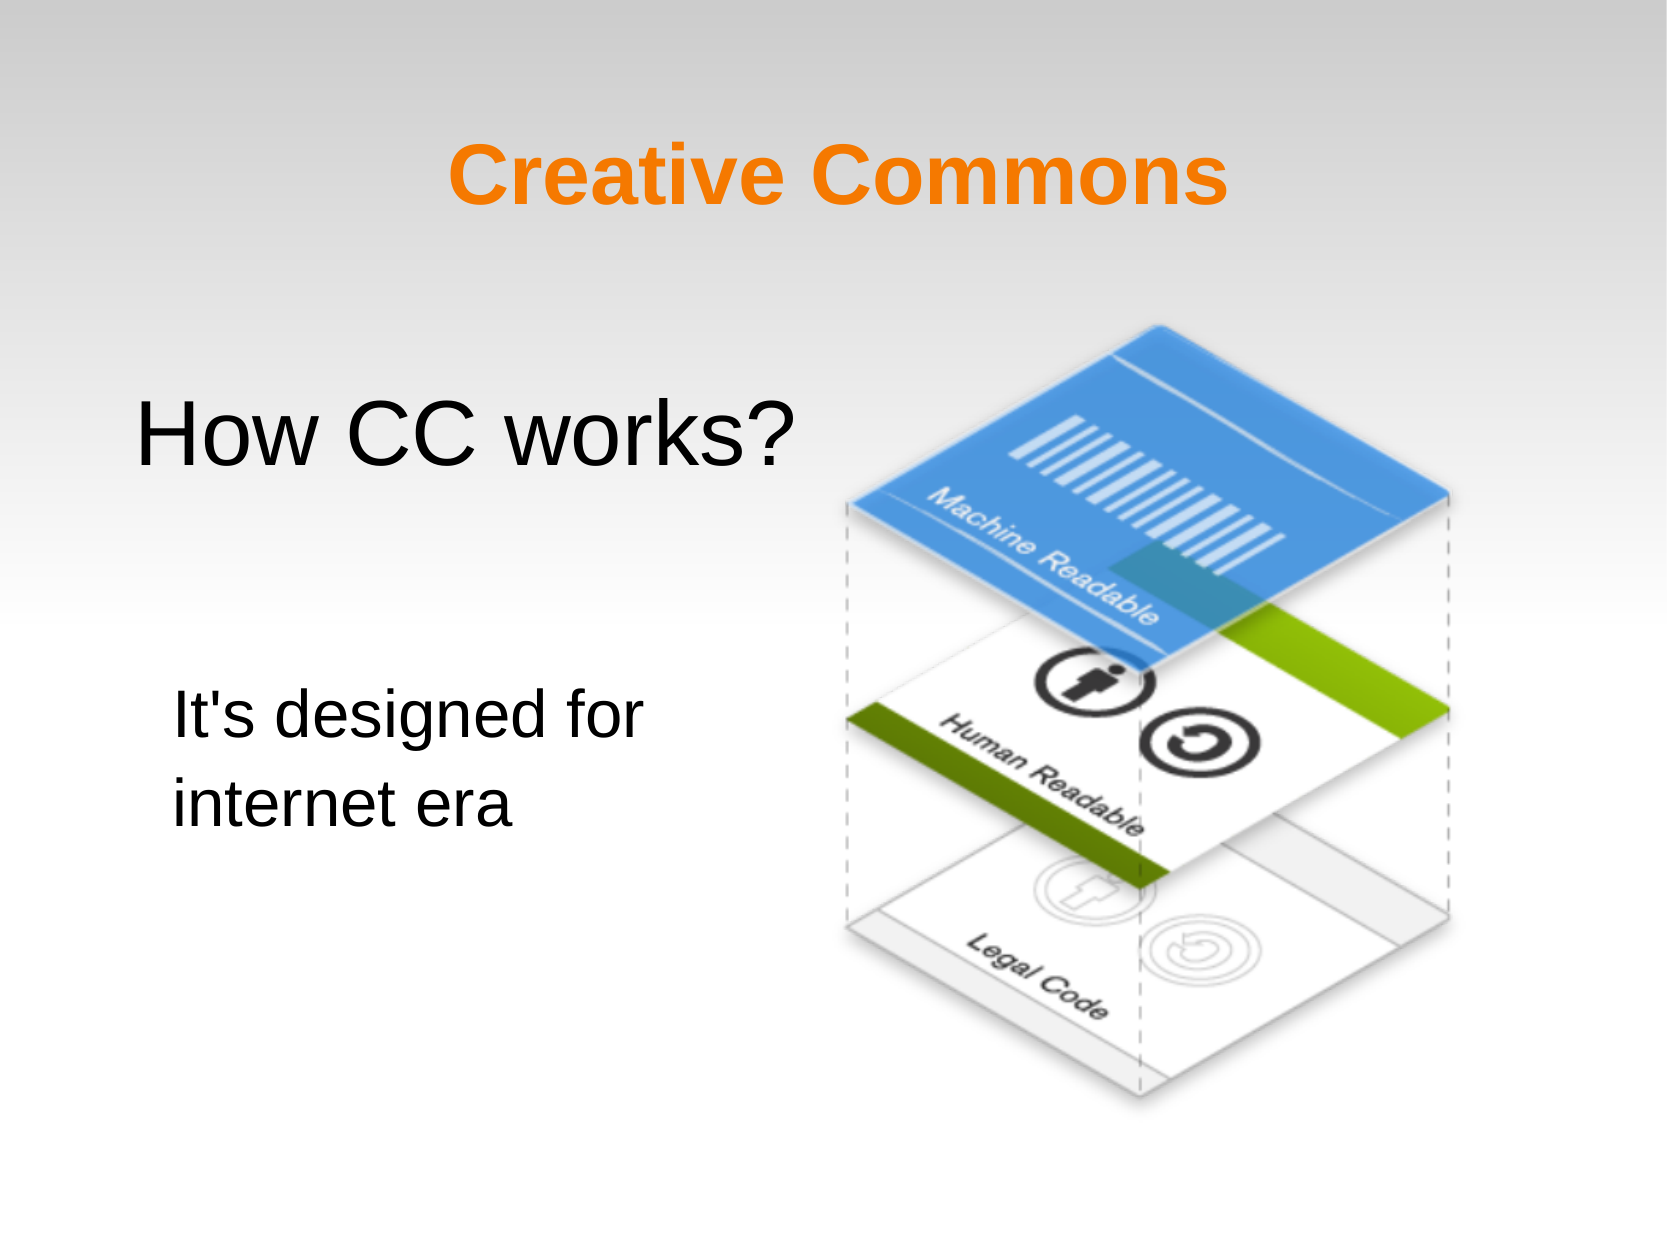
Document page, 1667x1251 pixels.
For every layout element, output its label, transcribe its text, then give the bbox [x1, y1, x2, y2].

title Creative Commons [83, 51, 1596, 272]
text_box How CC works? [128, 354, 867, 497]
picture [0, 0, 1667, 1250]
text_box It's designed for internet era [166, 654, 716, 913]
